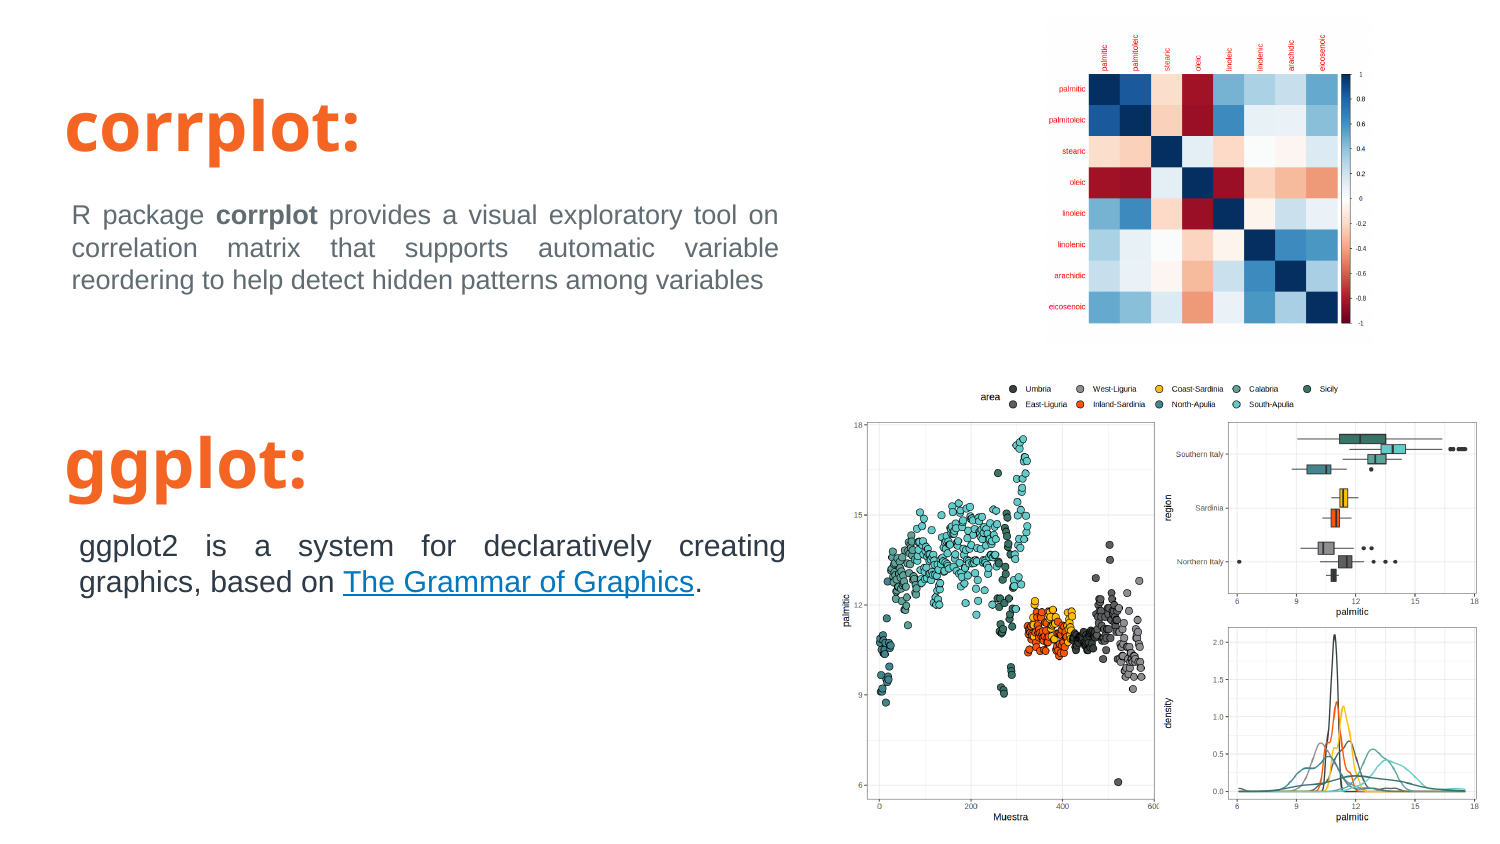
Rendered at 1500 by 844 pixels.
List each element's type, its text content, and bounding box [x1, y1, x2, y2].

title ggplot: [49, 405, 447, 510]
picture [1043, 13, 1373, 344]
text_box R package corrplot provides a visual exploratory tool on correlation matrix that supports automatic variable reordering to help detect hidden patterns among variables [56, 182, 794, 310]
title corrplot: [49, 67, 447, 173]
picture [837, 376, 1481, 827]
text_box ggplot2 is a system for declaratively creating graphics, based on The Grammar of Graphics. [64, 511, 802, 614]
